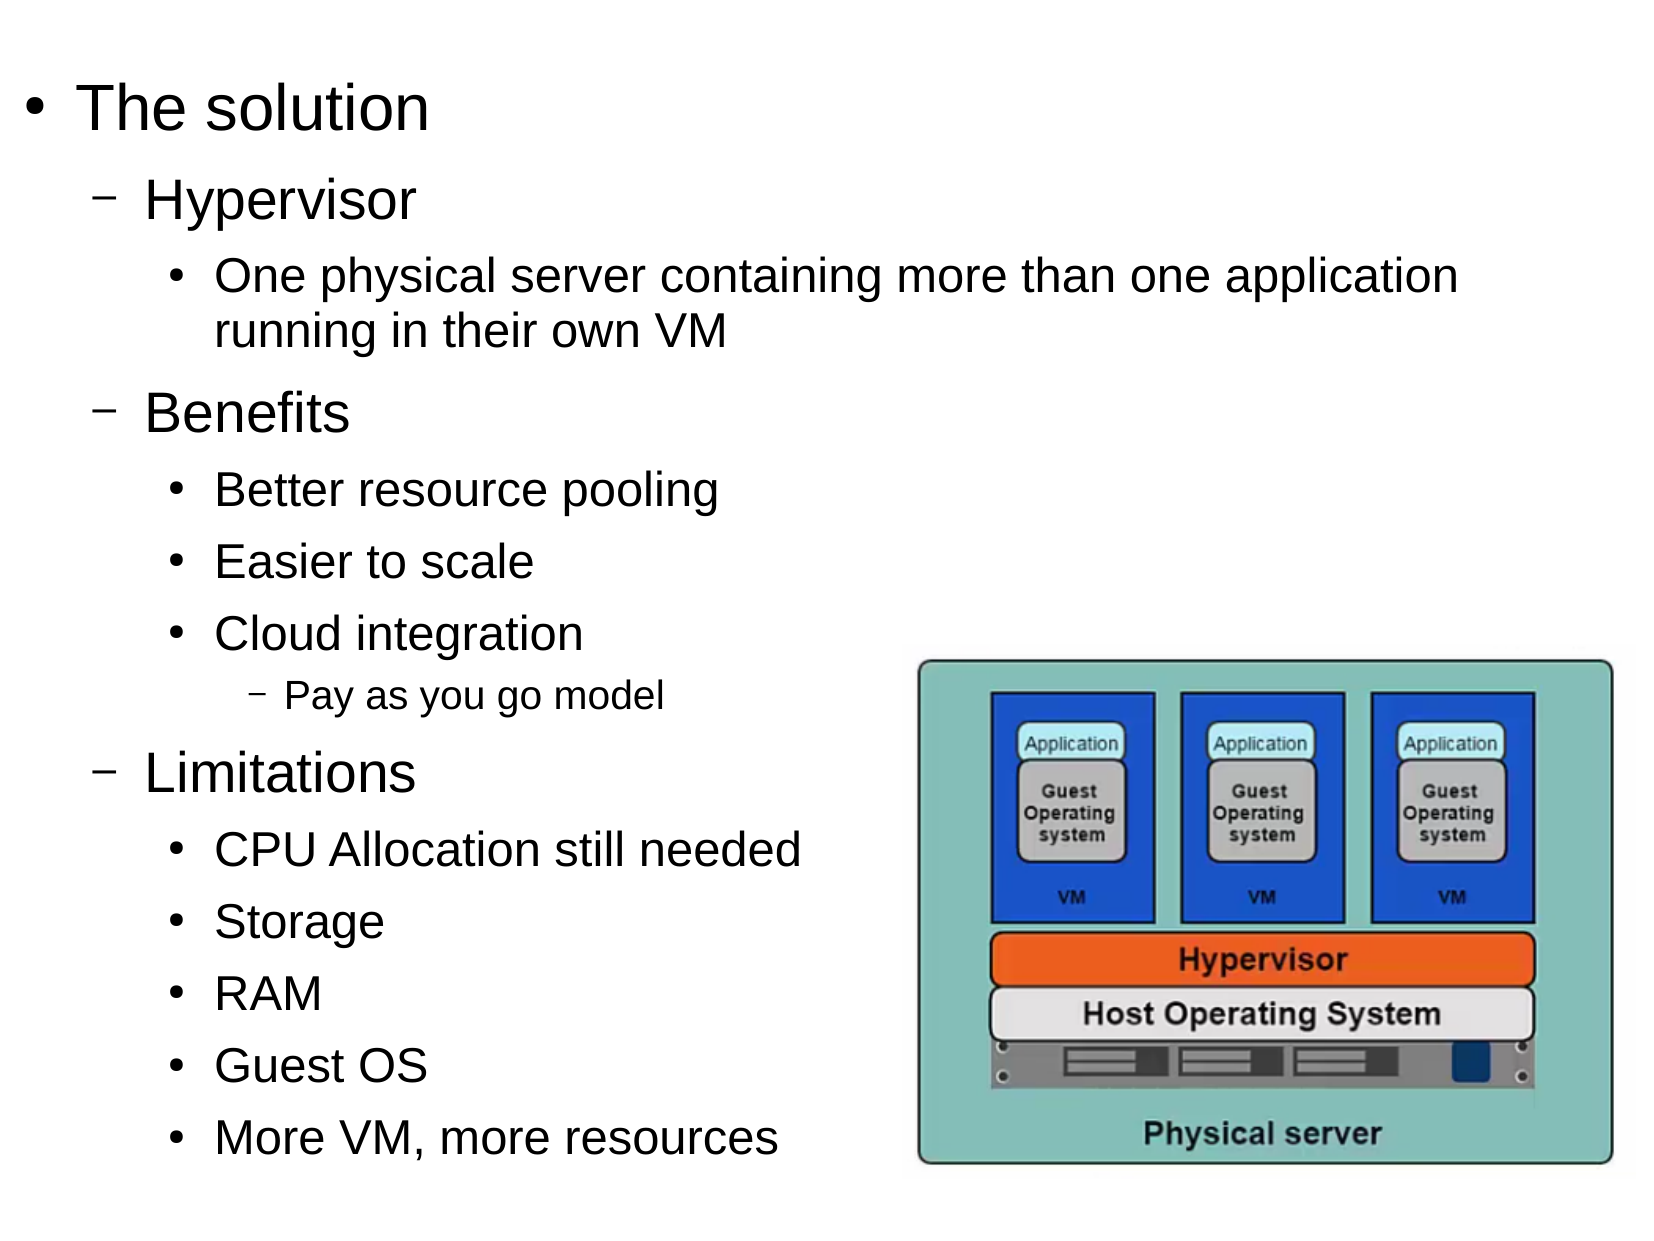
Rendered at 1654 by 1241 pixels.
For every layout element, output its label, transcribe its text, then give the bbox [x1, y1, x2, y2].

picture [902, 644, 1636, 1179]
list The solution Hypervisor One physical server containing more than one application running in their own VM Benefits Better resource pooling Easier to scale Cloud integration Pay as you go model Limitations CPU Allocation still needed Storage RAM Guest OS More VM, more resources [5, 71, 1495, 1171]
